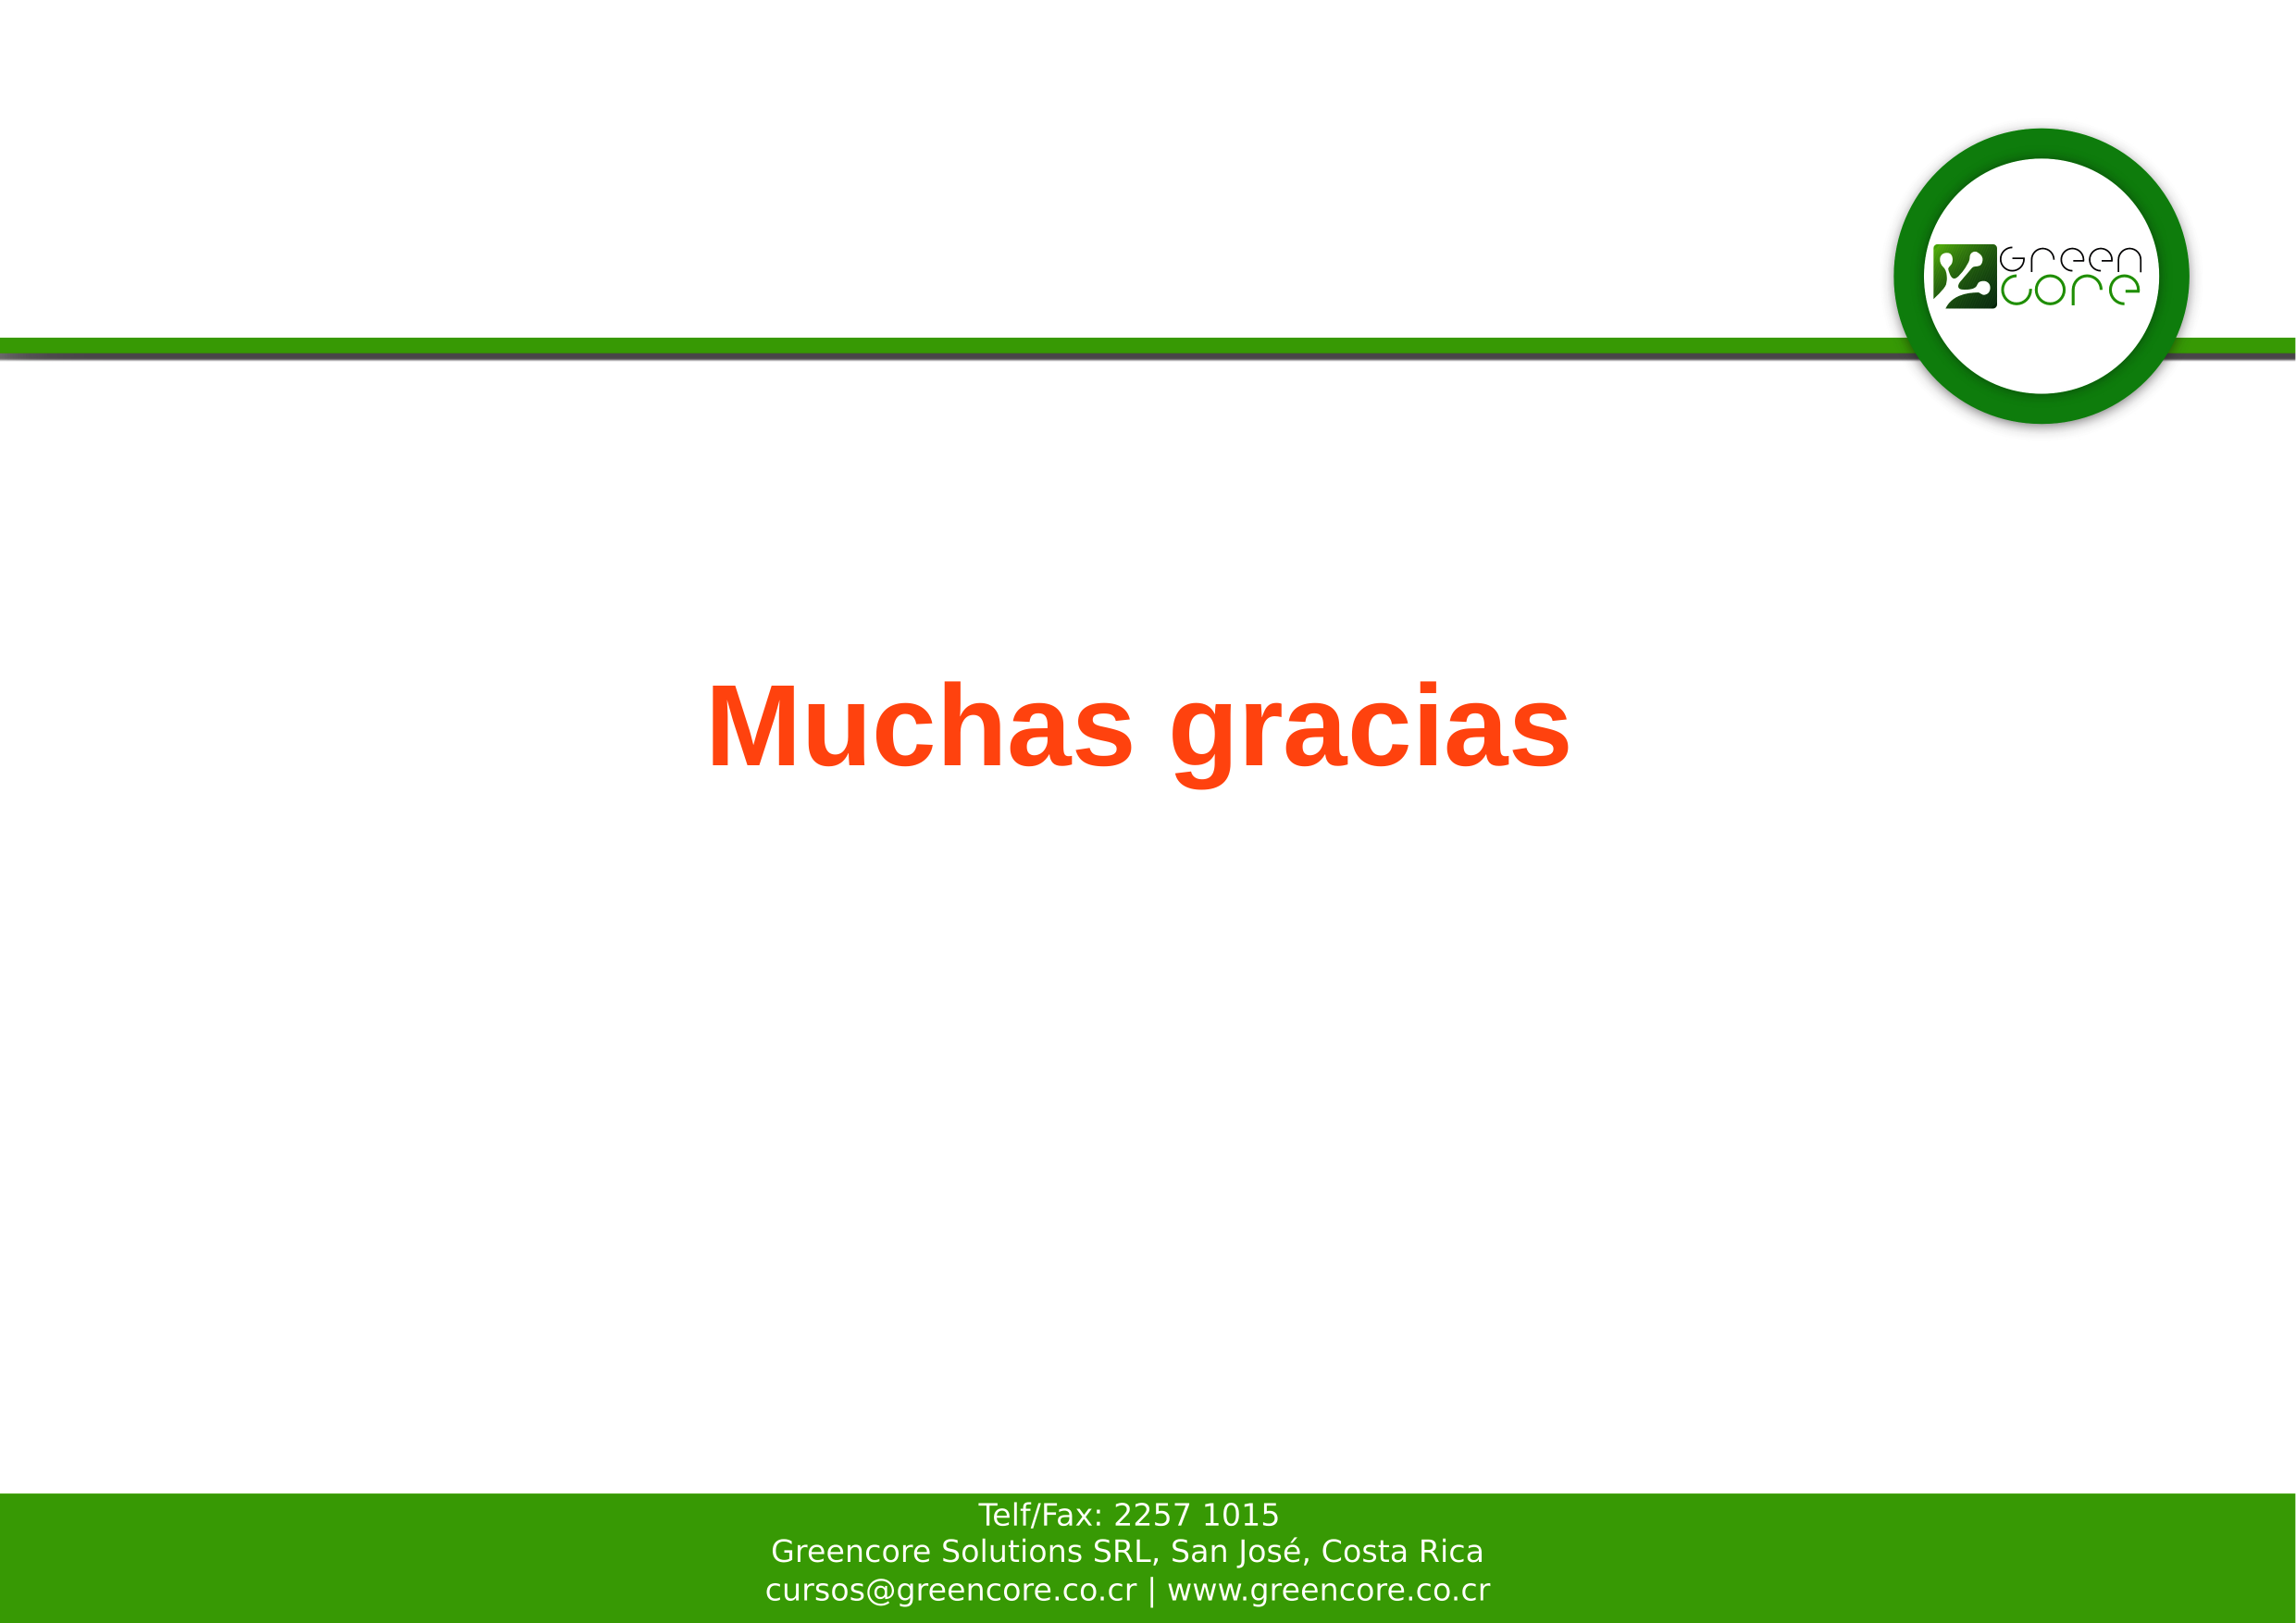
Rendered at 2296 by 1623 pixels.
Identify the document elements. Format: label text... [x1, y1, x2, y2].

subtitle Muchas gracias [106, 0, 2173, 1451]
picture [0, 0, 2296, 1623]
